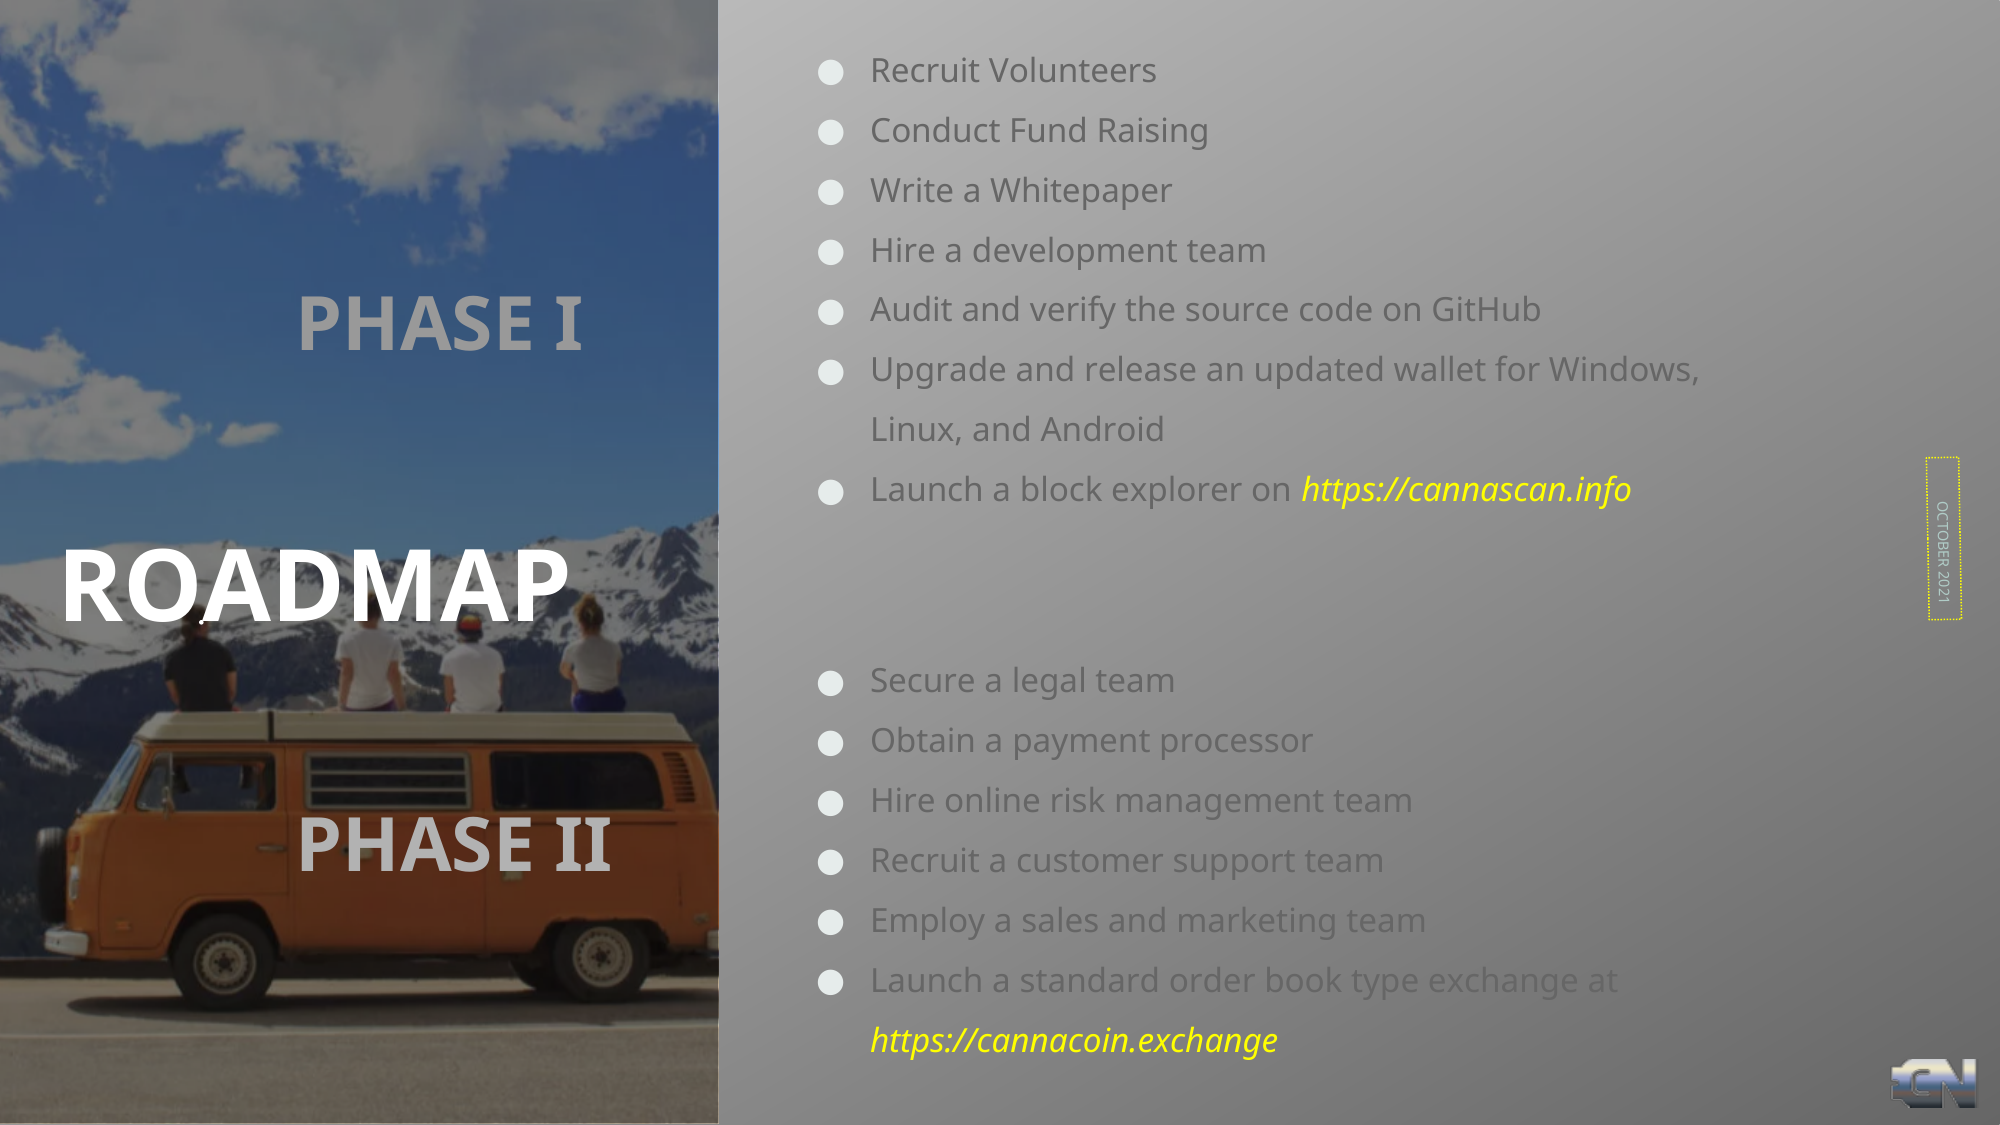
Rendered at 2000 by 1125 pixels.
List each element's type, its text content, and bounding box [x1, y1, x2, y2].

text_box PHASE I [295, 237, 640, 366]
text_box OCTOBER 2021 [1926, 457, 1962, 620]
text_box ROADMAP [21, 514, 609, 650]
text_box Recruit Volunteers Conduct Fund Raising Write a Whitepaper Hire a development team Audit and verify the source code on GitHub Upgrade and release an updated wallet for Windows, Linux, and Android Launch a block explorer on https://cannascan.info [795, 29, 1792, 509]
text_box [0, 0, 719, 1124]
text_box PHASE II [295, 758, 661, 887]
text_box Secure a legal team Obtain a payment processor Hire online risk management team Recruit a customer support team Employ a sales and marketing team Launch a standard order book type exchange at https://cannacoin.exchange [795, 639, 1983, 1059]
picture [1881, 1059, 1989, 1108]
